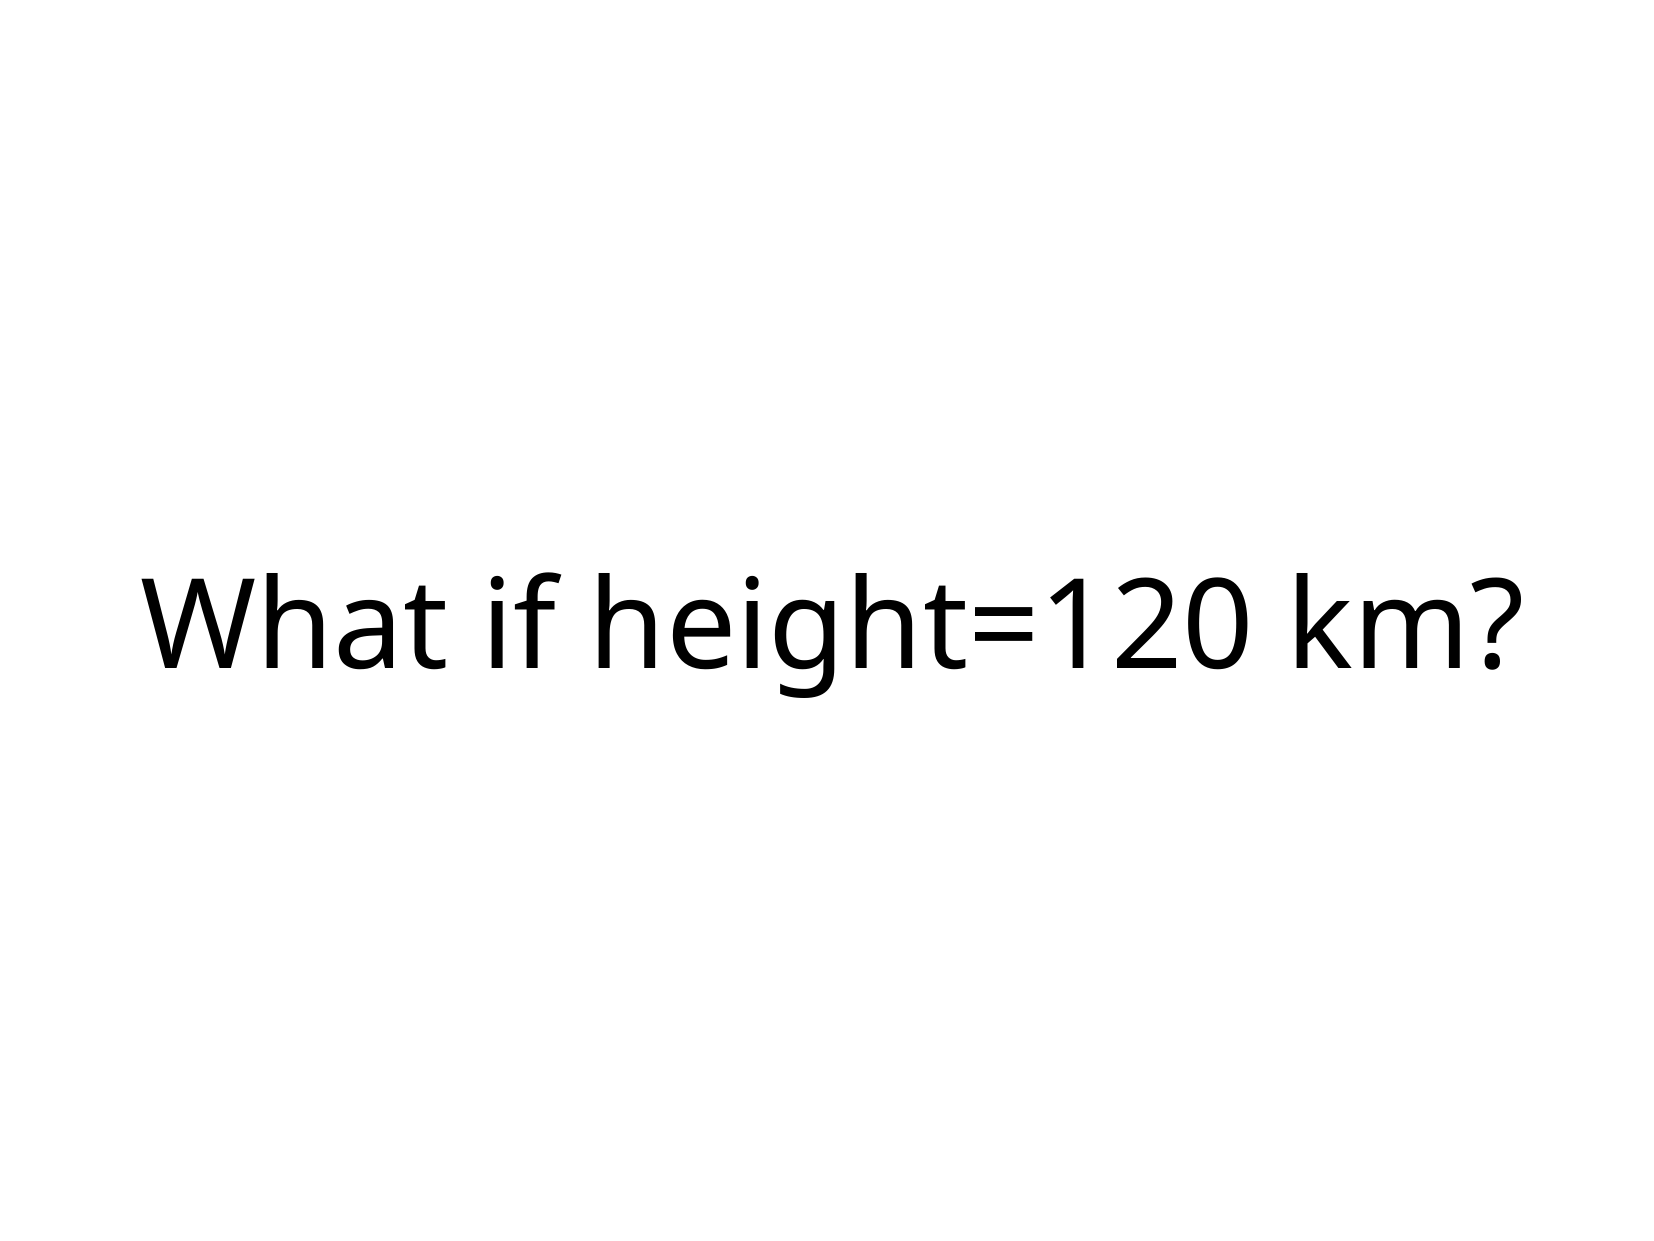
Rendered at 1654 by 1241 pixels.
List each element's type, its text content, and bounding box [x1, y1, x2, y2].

title What if height=120 km? [30, 487, 1636, 754]
